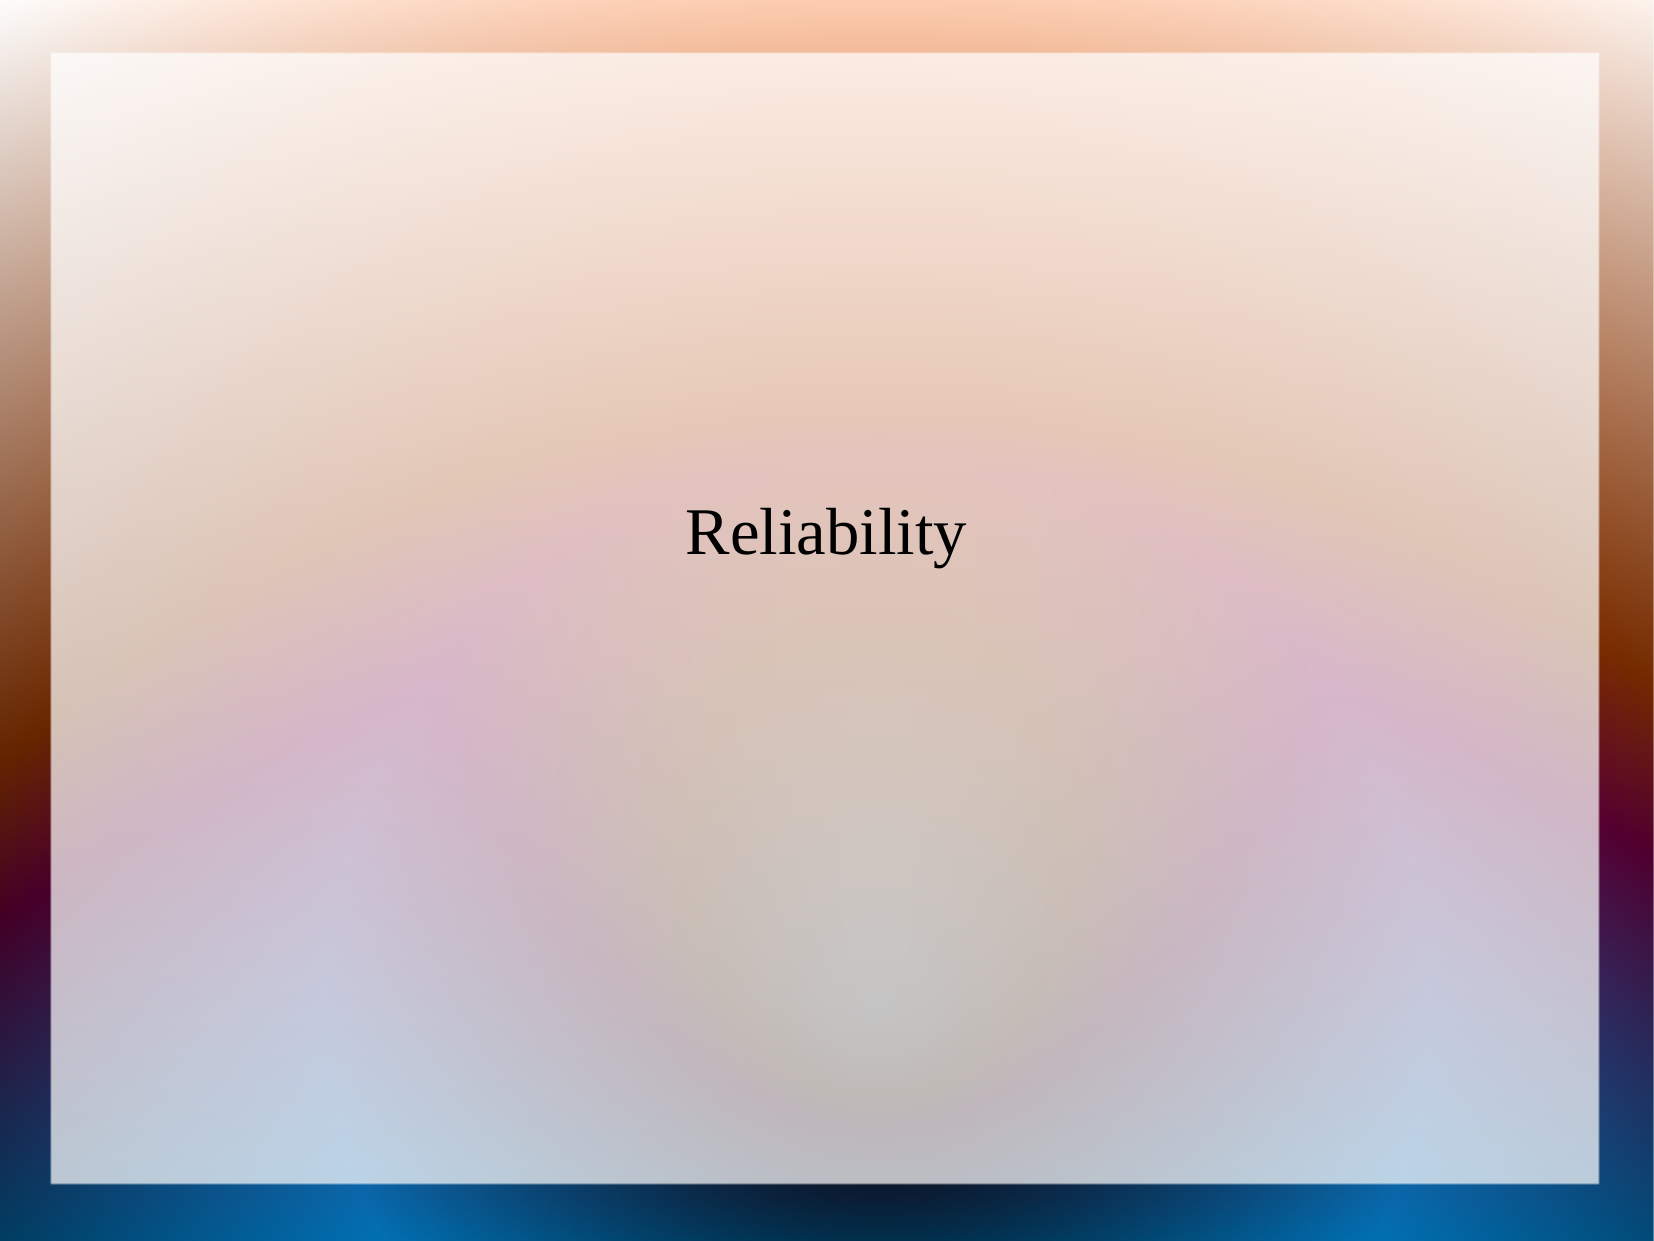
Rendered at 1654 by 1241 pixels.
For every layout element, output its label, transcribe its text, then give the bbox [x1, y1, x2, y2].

picture [0, 0, 1654, 1241]
subtitle Reliability [82, 55, 1571, 1010]
